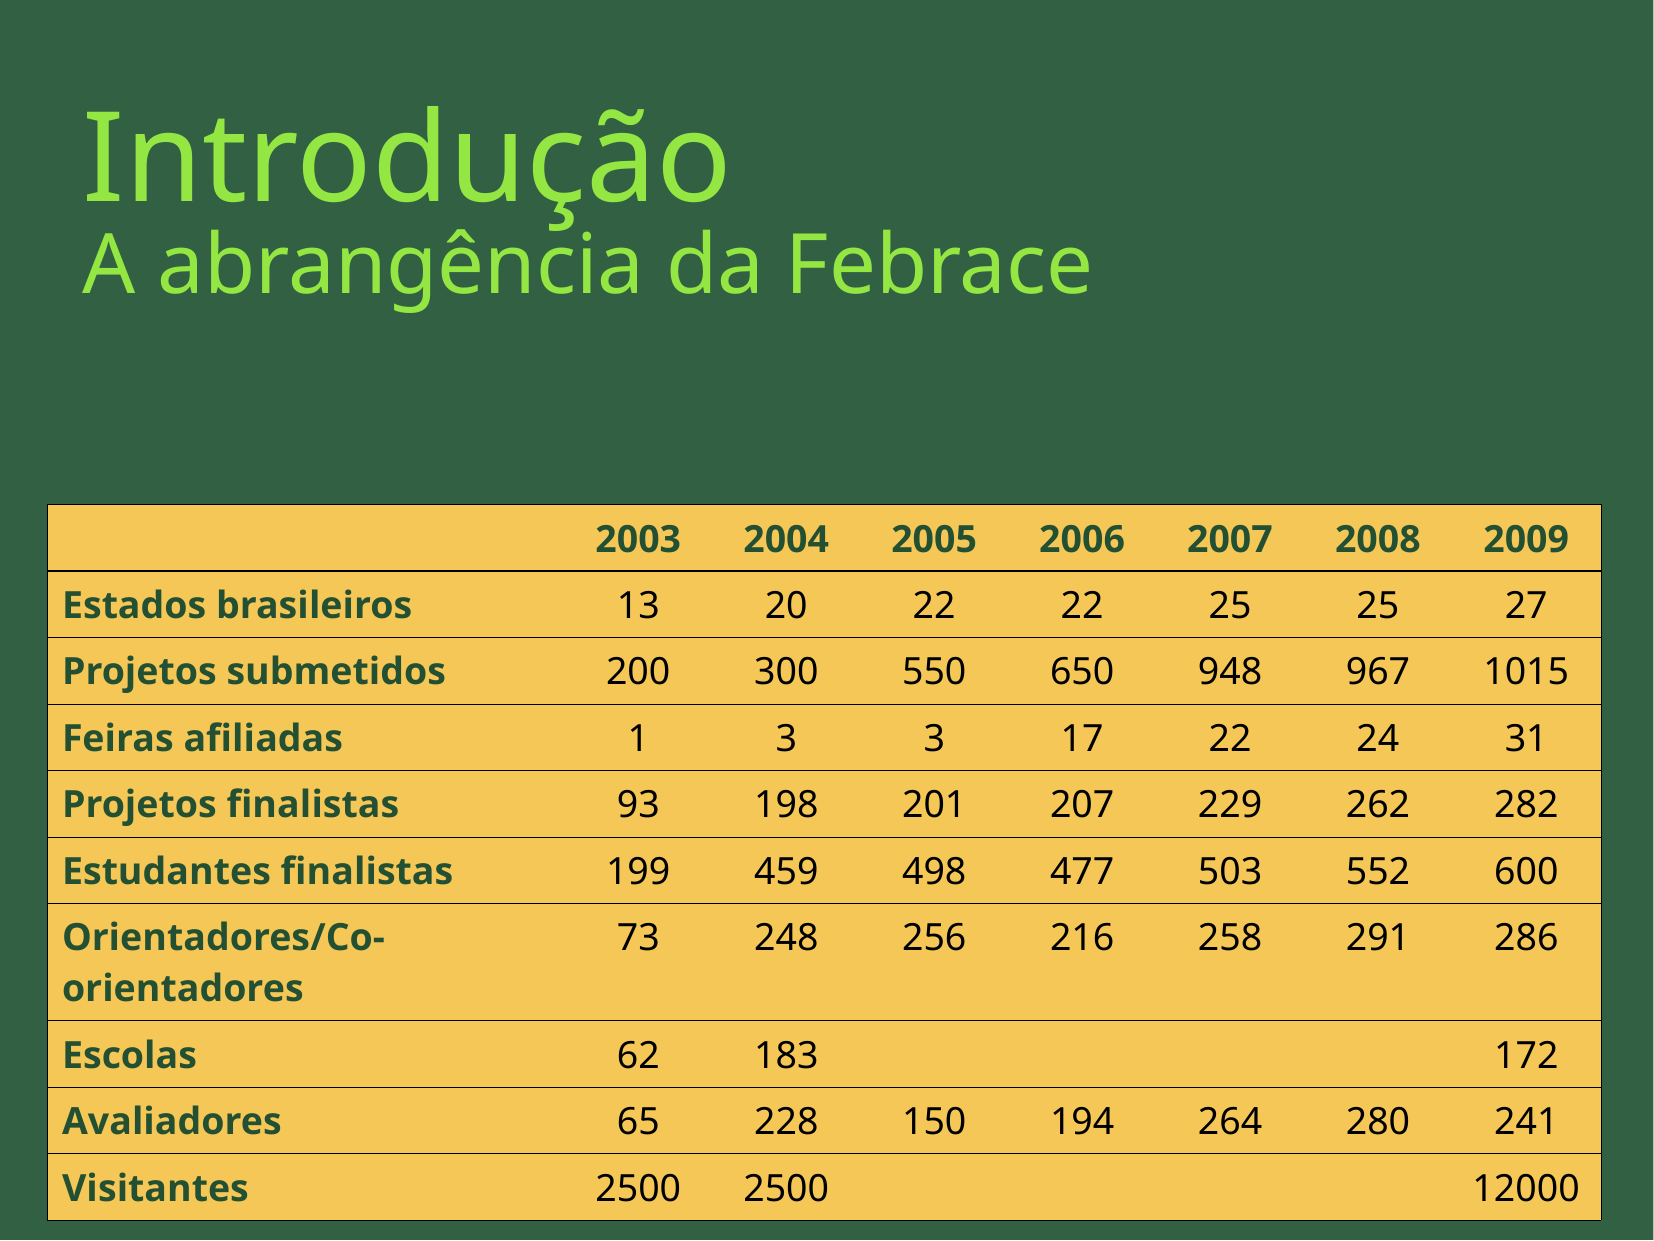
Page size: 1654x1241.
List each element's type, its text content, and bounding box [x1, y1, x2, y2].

table_cell 22 [1156, 705, 1304, 770]
table_cell 216 [1008, 904, 1156, 1020]
table_cell 13 [564, 572, 712, 637]
table_cell 22 [1008, 572, 1156, 637]
table_cell 459 [712, 838, 860, 903]
table_cell 200 [564, 638, 712, 704]
table_cell 262 [1304, 771, 1452, 837]
table_cell 280 [1304, 1088, 1452, 1153]
table_cell 264 [1156, 1088, 1304, 1153]
table_header 2003 [564, 505, 712, 570]
table_cell Projetos finalistas [48, 771, 564, 837]
table_header 2005 [860, 505, 1008, 570]
table_cell 73 [564, 904, 712, 1020]
table_cell 948 [1156, 638, 1304, 704]
table_cell [860, 1154, 1008, 1220]
table_cell 27 [1452, 572, 1601, 637]
table_cell Orientadores/Co-orientadores [48, 904, 564, 1020]
table_cell 199 [564, 838, 712, 903]
table_cell 22 [860, 572, 1008, 637]
table_cell 256 [860, 904, 1008, 1020]
table_cell 650 [1008, 638, 1156, 704]
table_cell [1008, 1154, 1156, 1220]
table_header 2006 [1008, 505, 1156, 570]
table_header 2009 [1452, 505, 1601, 570]
title Introdução [82, 49, 1571, 183]
table_cell 194 [1008, 1088, 1156, 1153]
table_cell [1156, 1021, 1304, 1087]
table_cell 2500 [712, 1154, 860, 1220]
table_cell 65 [564, 1088, 712, 1153]
table_cell 477 [1008, 838, 1156, 903]
table_cell 498 [860, 838, 1008, 903]
table_cell 25 [1304, 572, 1452, 637]
table_cell 150 [860, 1088, 1008, 1153]
table_header [48, 505, 564, 570]
table_cell 248 [712, 904, 860, 1020]
table_cell 183 [712, 1021, 860, 1087]
table_cell 207 [1008, 771, 1156, 837]
table_cell 17 [1008, 705, 1156, 770]
table_cell Estados brasileiros [48, 572, 564, 637]
table_cell Avaliadores [48, 1088, 564, 1153]
table_cell 291 [1304, 904, 1452, 1020]
table_cell Estudantes finalistas [48, 838, 564, 903]
table_cell 967 [1304, 638, 1452, 704]
table_header 2004 [712, 505, 860, 570]
table_cell Escolas [48, 1021, 564, 1087]
table_cell Projetos submetidos [48, 638, 564, 704]
table_cell 12000 [1452, 1154, 1601, 1220]
table_cell 62 [564, 1021, 712, 1087]
table_cell 198 [712, 771, 860, 837]
table_cell Visitantes [48, 1154, 564, 1220]
table_cell [1304, 1154, 1452, 1220]
table_cell [1304, 1021, 1452, 1087]
table_cell Feiras afiliadas [48, 705, 564, 770]
table_cell 229 [1156, 771, 1304, 837]
table_cell 25 [1156, 572, 1304, 637]
table_cell 550 [860, 638, 1008, 704]
table_cell 228 [712, 1088, 860, 1153]
table_header 2008 [1304, 505, 1452, 570]
table_cell 241 [1452, 1088, 1601, 1153]
table_cell 282 [1452, 771, 1601, 837]
table_cell 3 [860, 705, 1008, 770]
table_cell 258 [1156, 904, 1304, 1020]
table_cell 93 [564, 771, 712, 837]
table_cell 20 [712, 572, 860, 637]
title A abrangência da Febrace [82, 183, 1572, 340]
table_cell 201 [860, 771, 1008, 837]
table_cell 552 [1304, 838, 1452, 903]
table_cell 286 [1452, 904, 1601, 1020]
table_cell [1156, 1154, 1304, 1220]
table_cell 2500 [564, 1154, 712, 1220]
table_header 2007 [1156, 505, 1304, 570]
table_cell 600 [1452, 838, 1601, 903]
table_cell 1 [564, 705, 712, 770]
table_cell 24 [1304, 705, 1452, 770]
table_cell 503 [1156, 838, 1304, 903]
table_cell [1008, 1021, 1156, 1087]
table_cell 31 [1452, 705, 1601, 770]
table_cell [860, 1021, 1008, 1087]
table_cell 172 [1452, 1021, 1601, 1087]
table_cell 300 [712, 638, 860, 704]
table_cell 3 [712, 705, 860, 770]
table_cell 1015 [1452, 638, 1601, 704]
